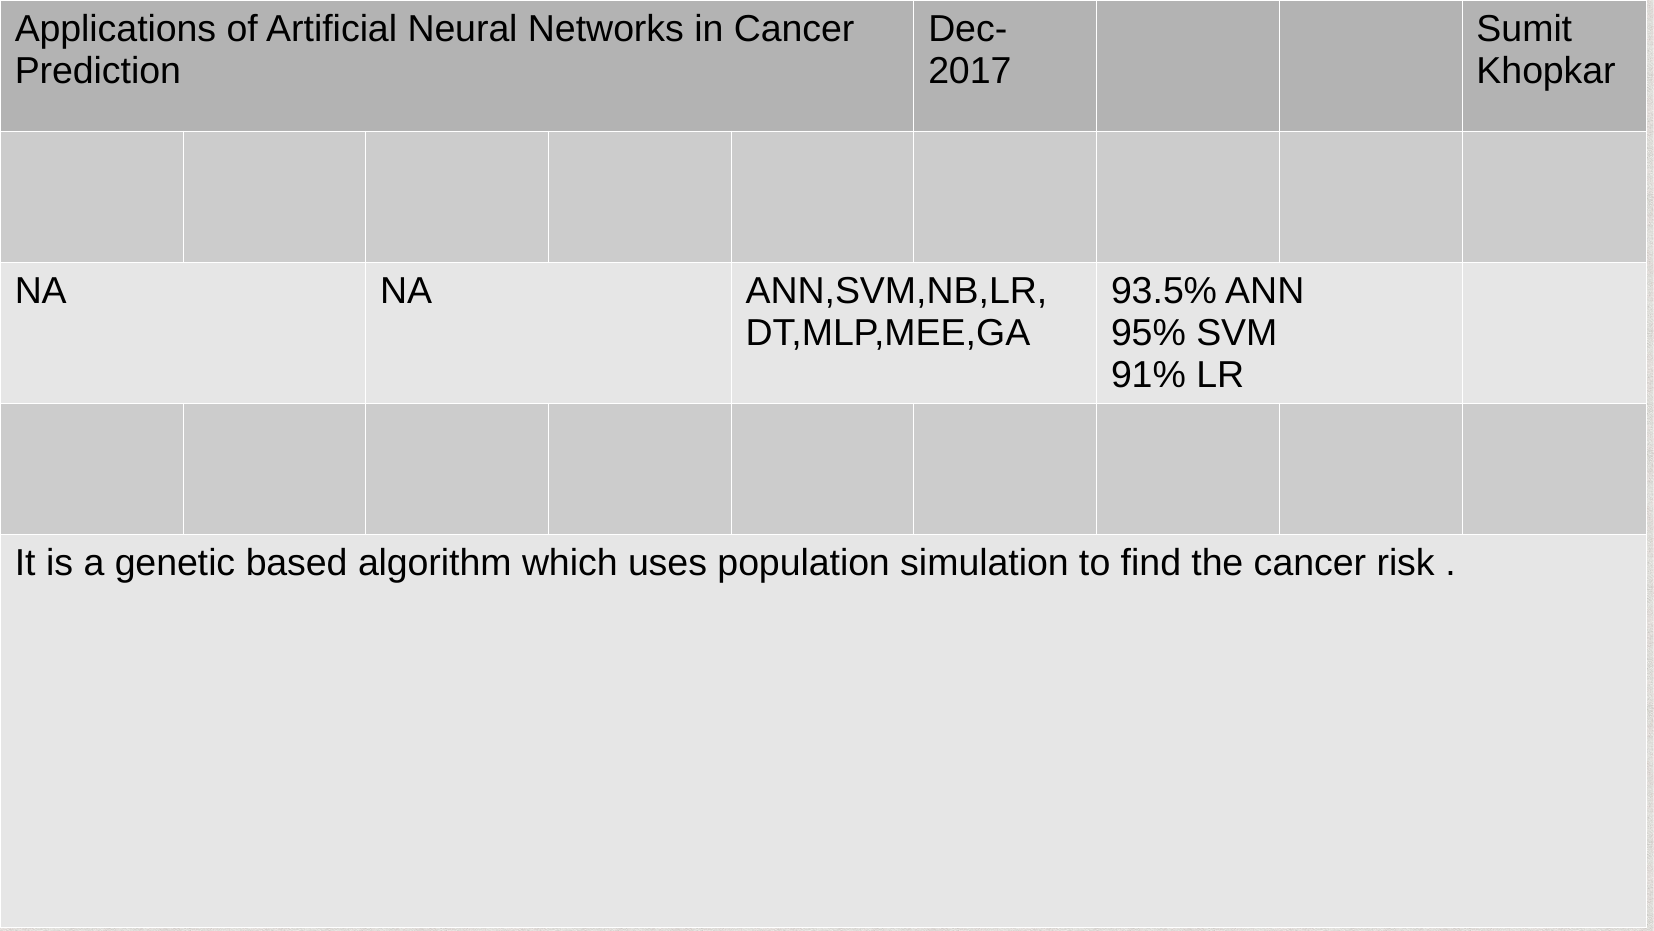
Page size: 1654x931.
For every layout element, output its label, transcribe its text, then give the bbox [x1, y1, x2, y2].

table_cell [1463, 404, 1646, 534]
table_cell [184, 132, 365, 262]
table_cell [549, 404, 731, 534]
table_cell [1, 404, 183, 534]
table_cell [1097, 132, 1279, 262]
table_cell [184, 404, 365, 534]
table_cell [1, 132, 183, 262]
picture [0, 0, 1654, 931]
table_cell [1097, 404, 1279, 534]
table_cell [1280, 404, 1462, 534]
table_header Sumit Khopkar [1463, 1, 1646, 131]
table_cell [1280, 132, 1462, 262]
table_header [1280, 1, 1462, 131]
table_cell [914, 404, 1096, 534]
table_cell [1463, 263, 1646, 403]
table_header Applications of Artificial Neural Networks in Cancer Prediction [1, 1, 913, 131]
table_cell ANN,SVM,NB,LR, DT,MLP,MEE,GA [732, 263, 1096, 403]
table_cell [549, 132, 731, 262]
table_header [1097, 1, 1279, 131]
table_cell NA [366, 263, 731, 403]
table_cell [732, 404, 913, 534]
table_cell It is a genetic based algorithm which uses population simulation to find the cancer risk . [1, 535, 1646, 927]
table_cell [366, 132, 548, 262]
table_cell [1463, 132, 1646, 262]
table_cell [914, 132, 1096, 262]
table_cell 93.5% ANN 95% SVM 91% LR [1097, 263, 1462, 403]
table_header Dec-2017 [914, 1, 1096, 131]
table_cell [732, 132, 913, 262]
table_cell [366, 404, 548, 534]
table_cell NA [1, 263, 365, 403]
